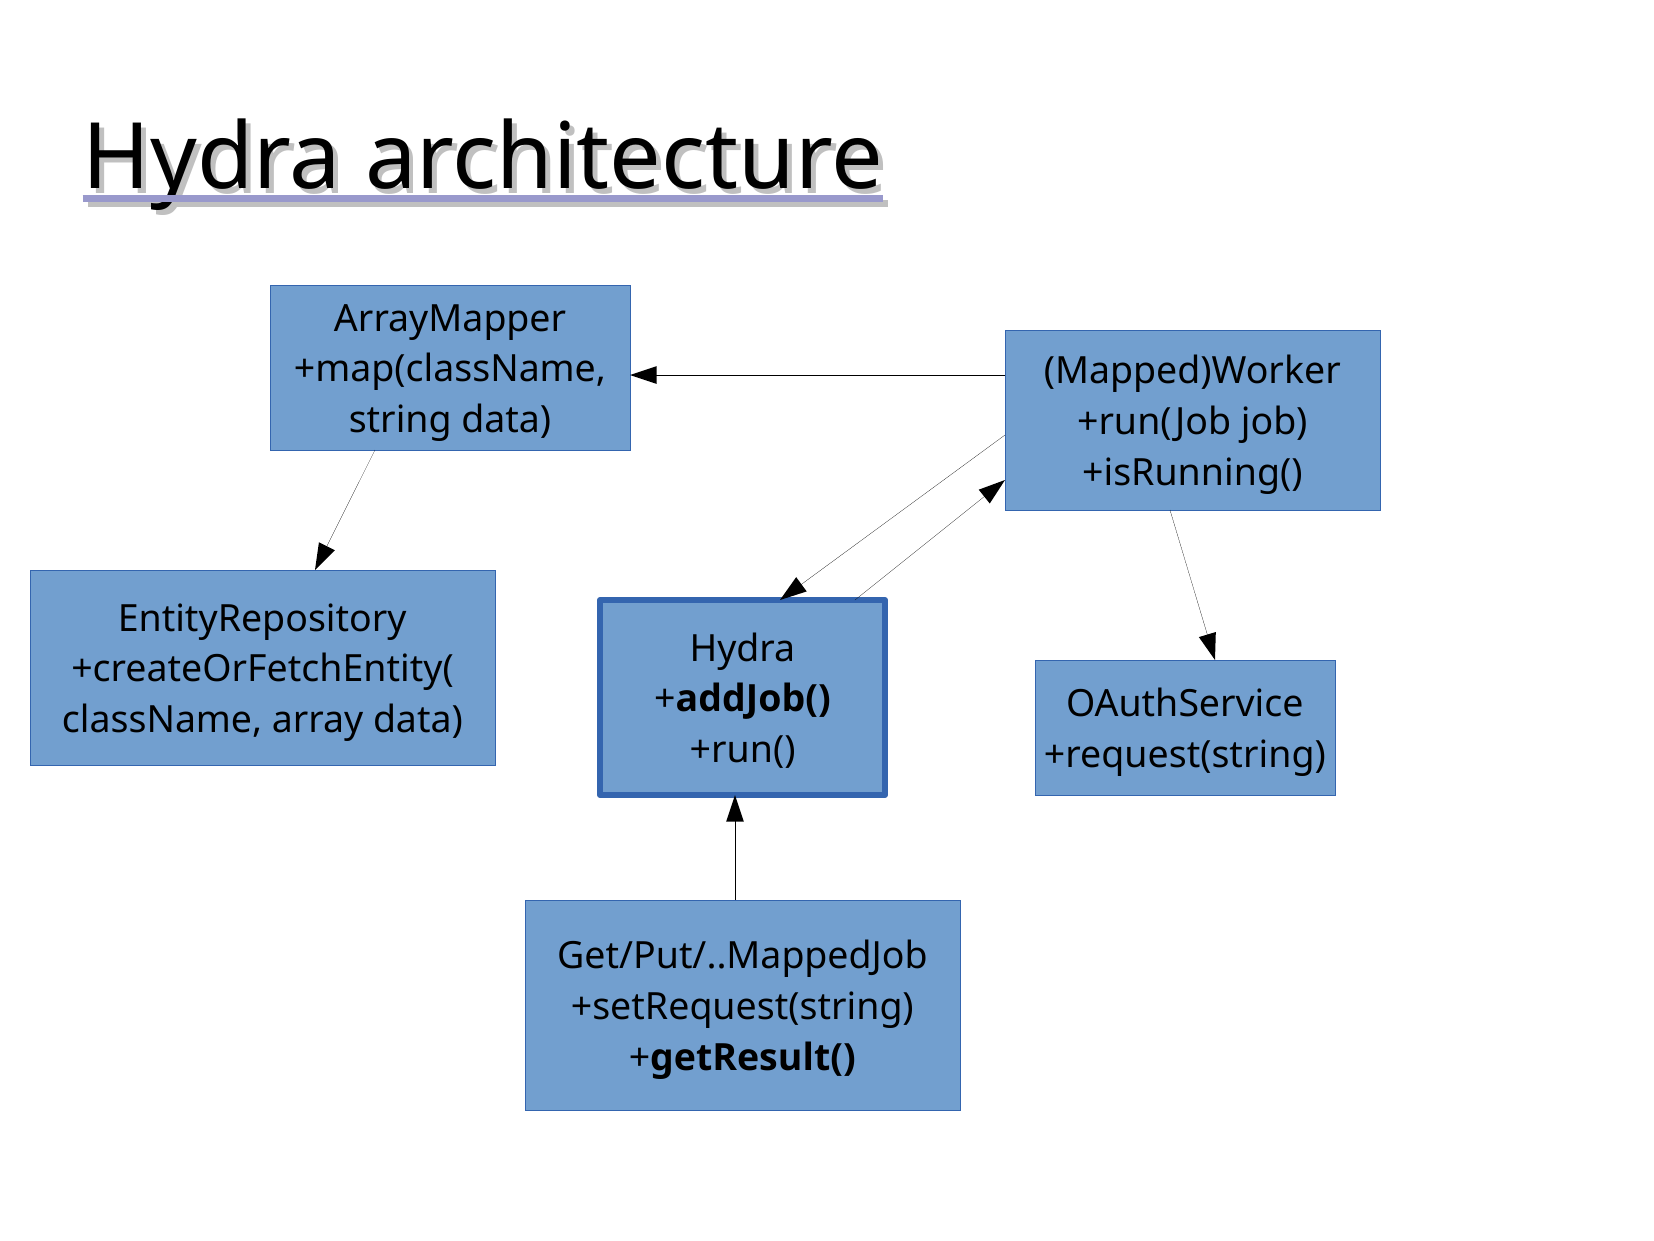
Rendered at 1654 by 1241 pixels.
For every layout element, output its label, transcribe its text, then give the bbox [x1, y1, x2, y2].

text_box Get/Put/..MappedJob +setRequest(string) +getResult() [525, 900, 961, 1111]
text_box Hydra +addJob() +run() [600, 600, 886, 796]
text_box (Mapped)Worker +run(Job job) +isRunning() [1005, 330, 1381, 511]
title Hydra architecture [82, 49, 1571, 257]
text_box EntityRepository +createOrFetchEntity( className, array data) [30, 570, 496, 766]
text_box OAuthService +request(string) [1035, 660, 1336, 796]
text_box ArrayMapper +map(className, string data) [270, 285, 631, 451]
